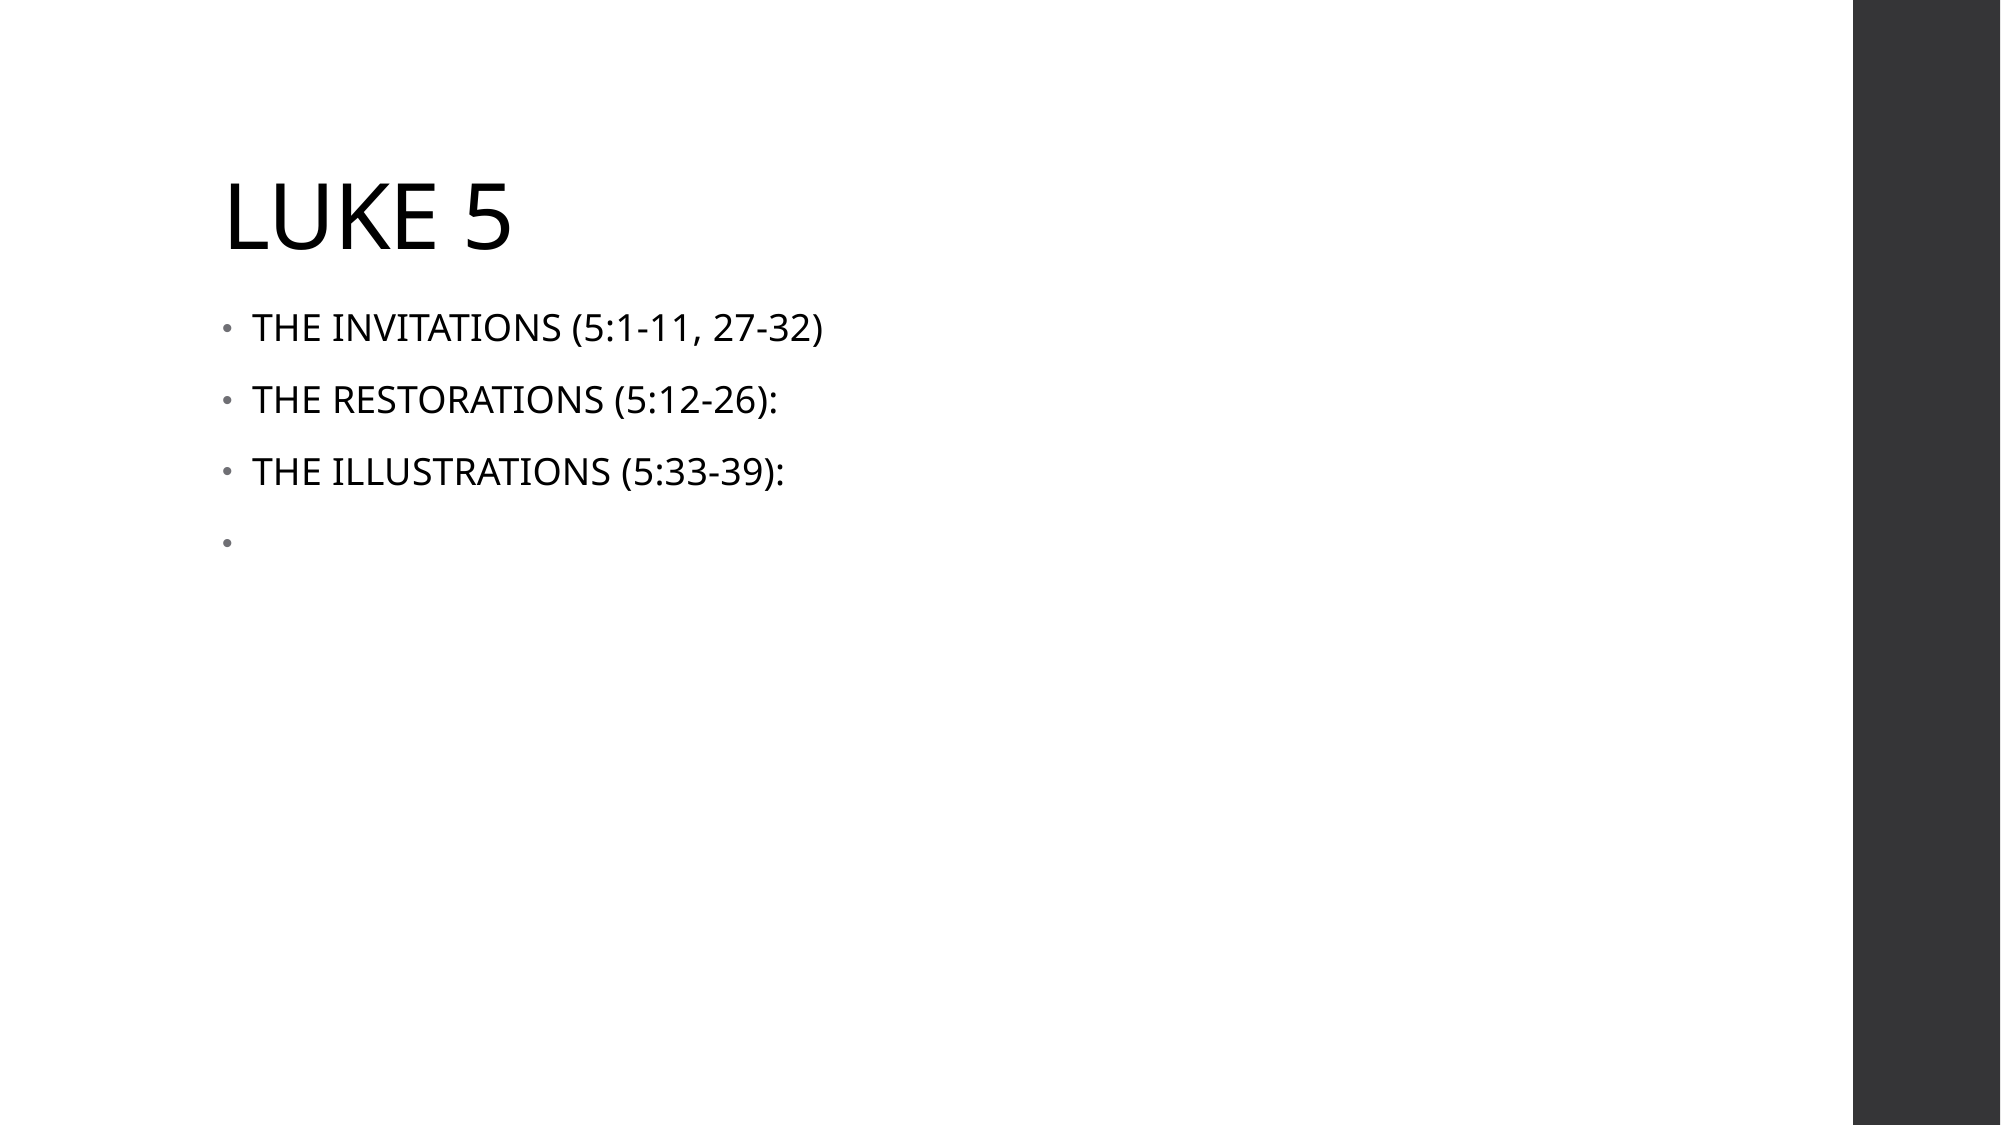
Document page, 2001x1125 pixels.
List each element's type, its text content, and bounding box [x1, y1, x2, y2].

list THE INVITATIONS (5:1-11, 27-32) THE RESTORATIONS (5:12-26): THE ILLUSTRATIONS (5:33-39): [206, 299, 1617, 1014]
title LUKE 5 [206, 60, 1797, 278]
